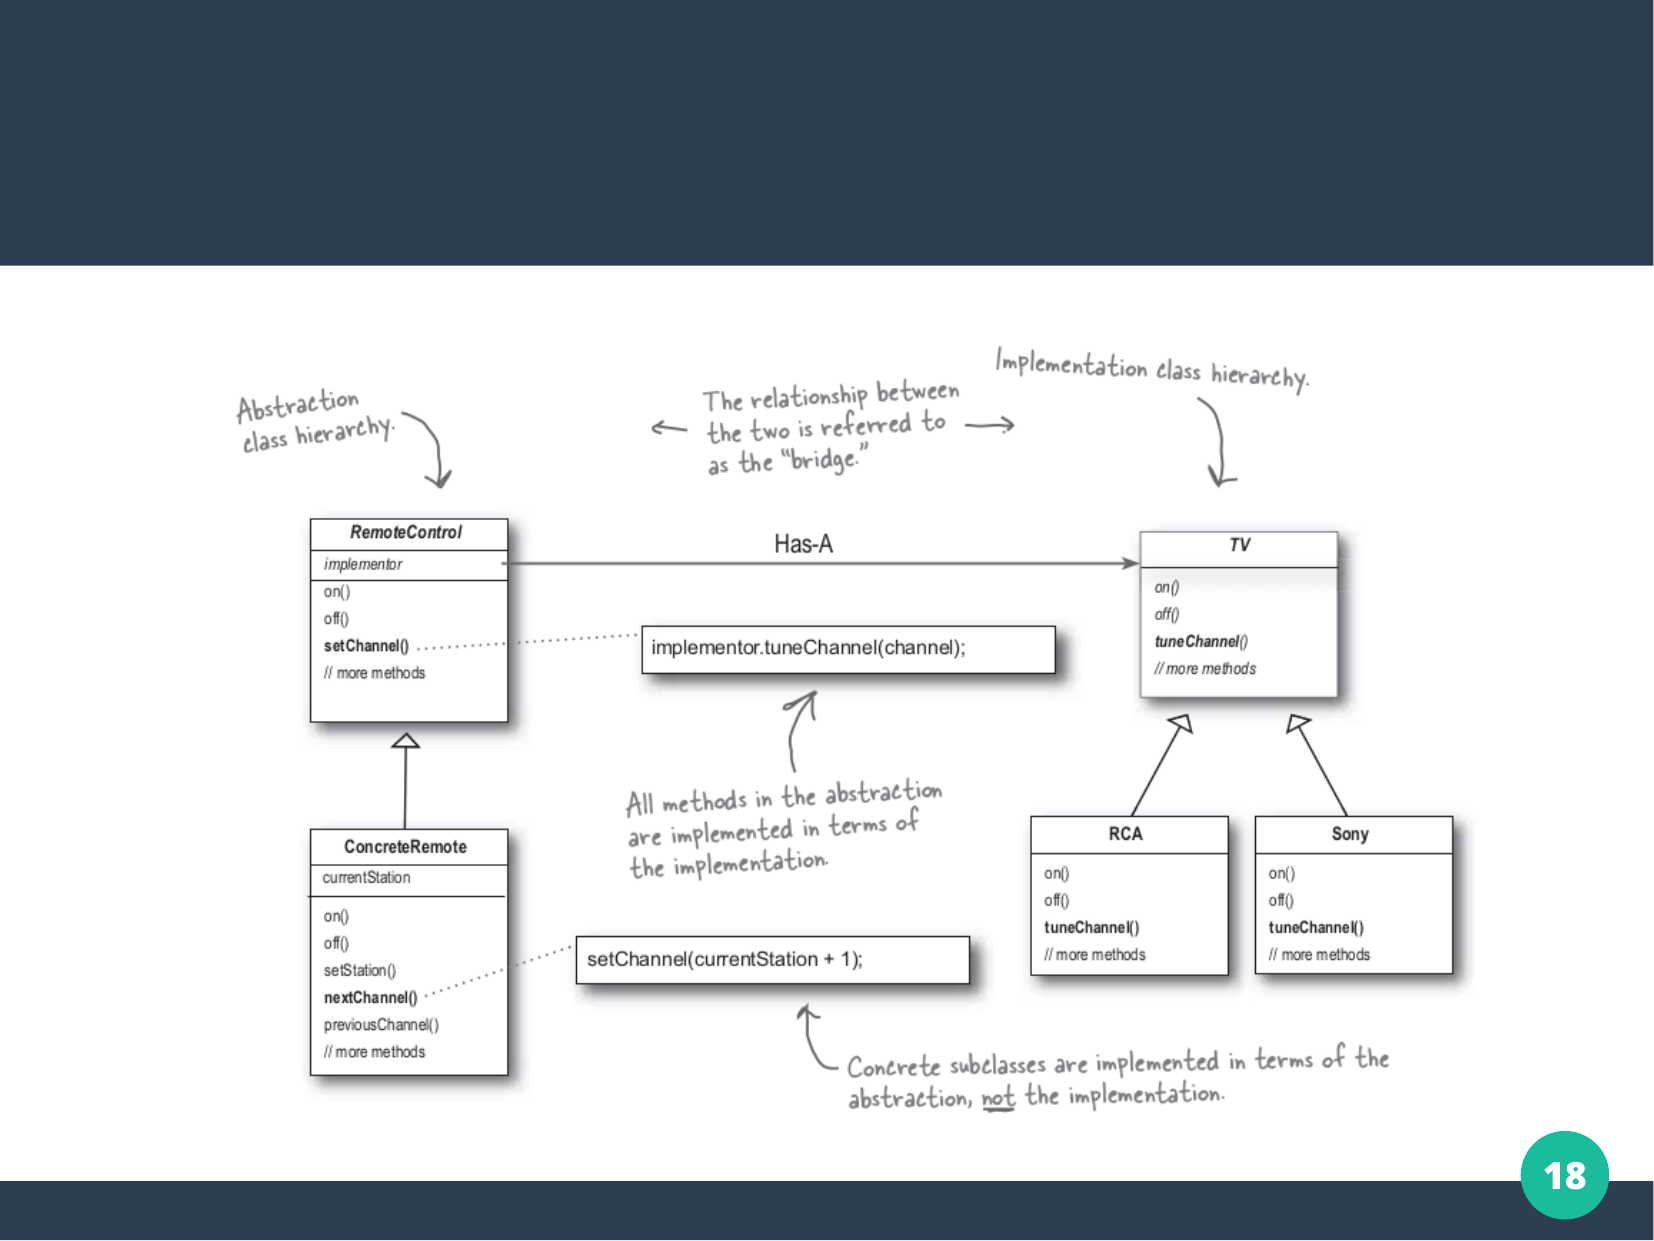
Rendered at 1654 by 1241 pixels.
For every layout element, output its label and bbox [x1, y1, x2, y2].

picture [150, 324, 1498, 1142]
